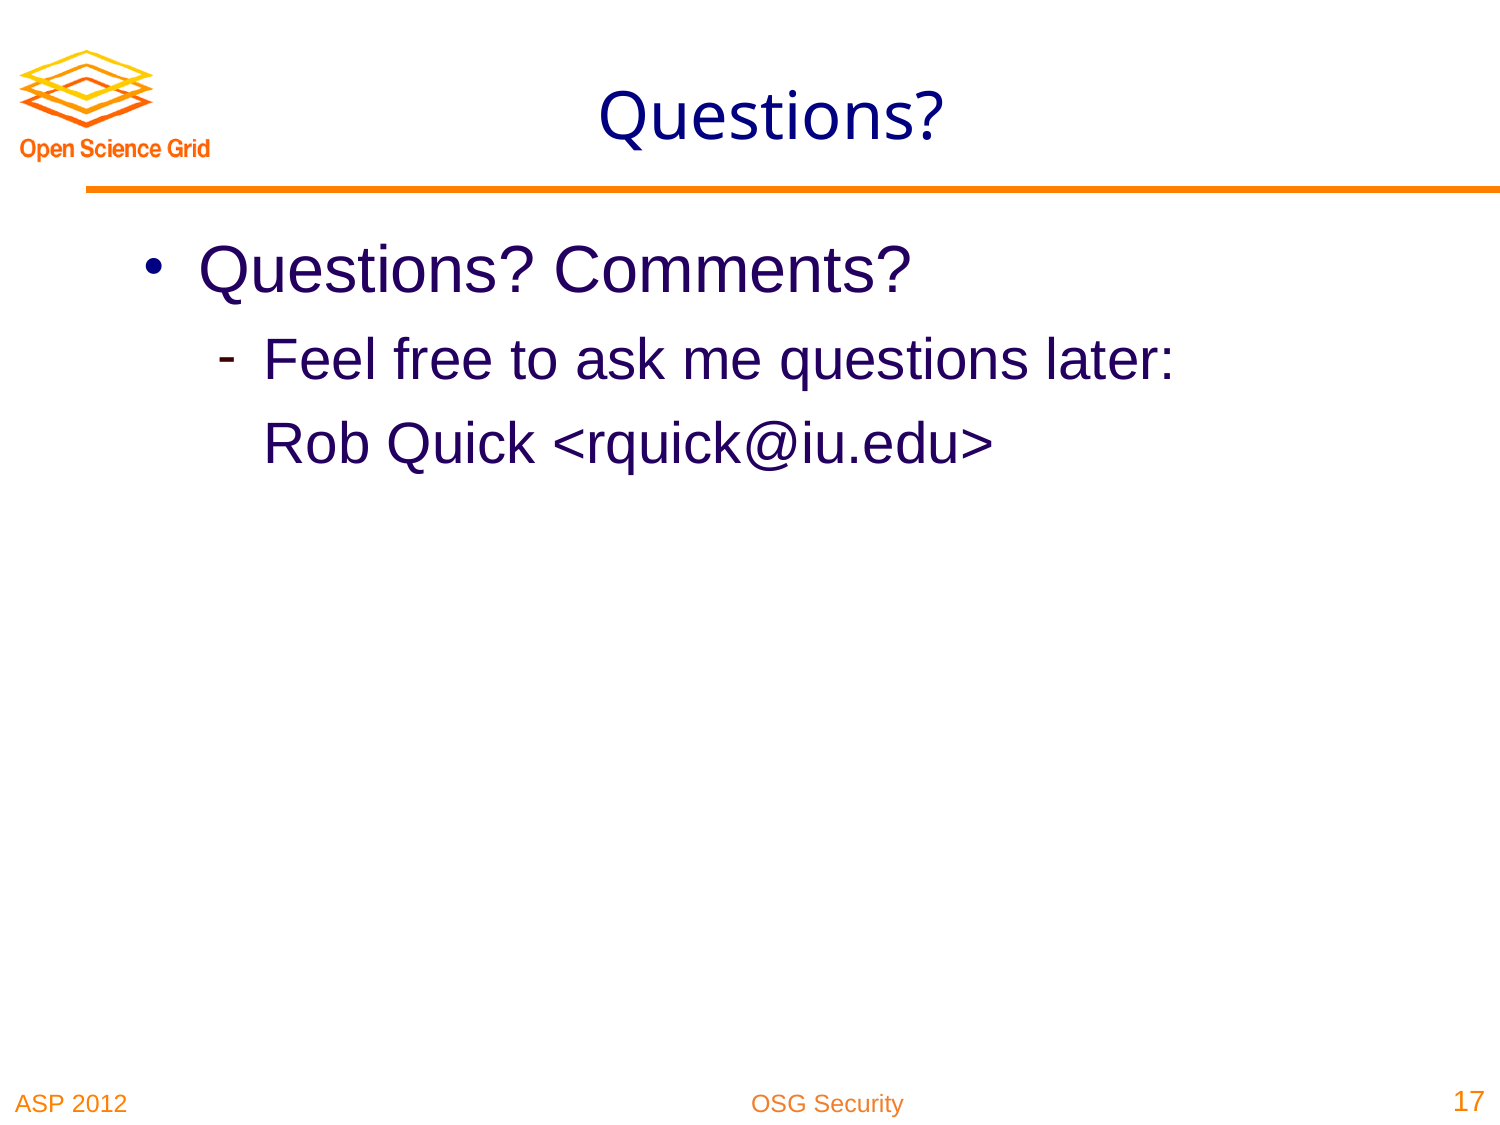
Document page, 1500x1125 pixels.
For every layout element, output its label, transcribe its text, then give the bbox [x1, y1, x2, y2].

title Questions? [201, 18, 1342, 207]
list Questions? Comments? Feel free to ask me questions later: Rob Quick <rquick@iu.edu> [127, 218, 1403, 988]
picture [0, 27, 201, 179]
text_box <number> [1431, 1050, 1500, 1125]
